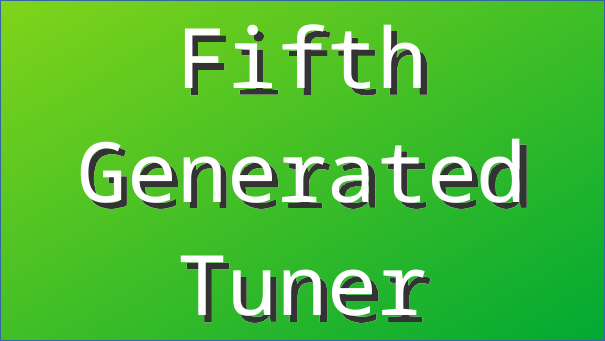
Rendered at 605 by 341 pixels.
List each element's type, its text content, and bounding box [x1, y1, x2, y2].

subtitle Fifth Generated Tuner [0, 0, 605, 341]
